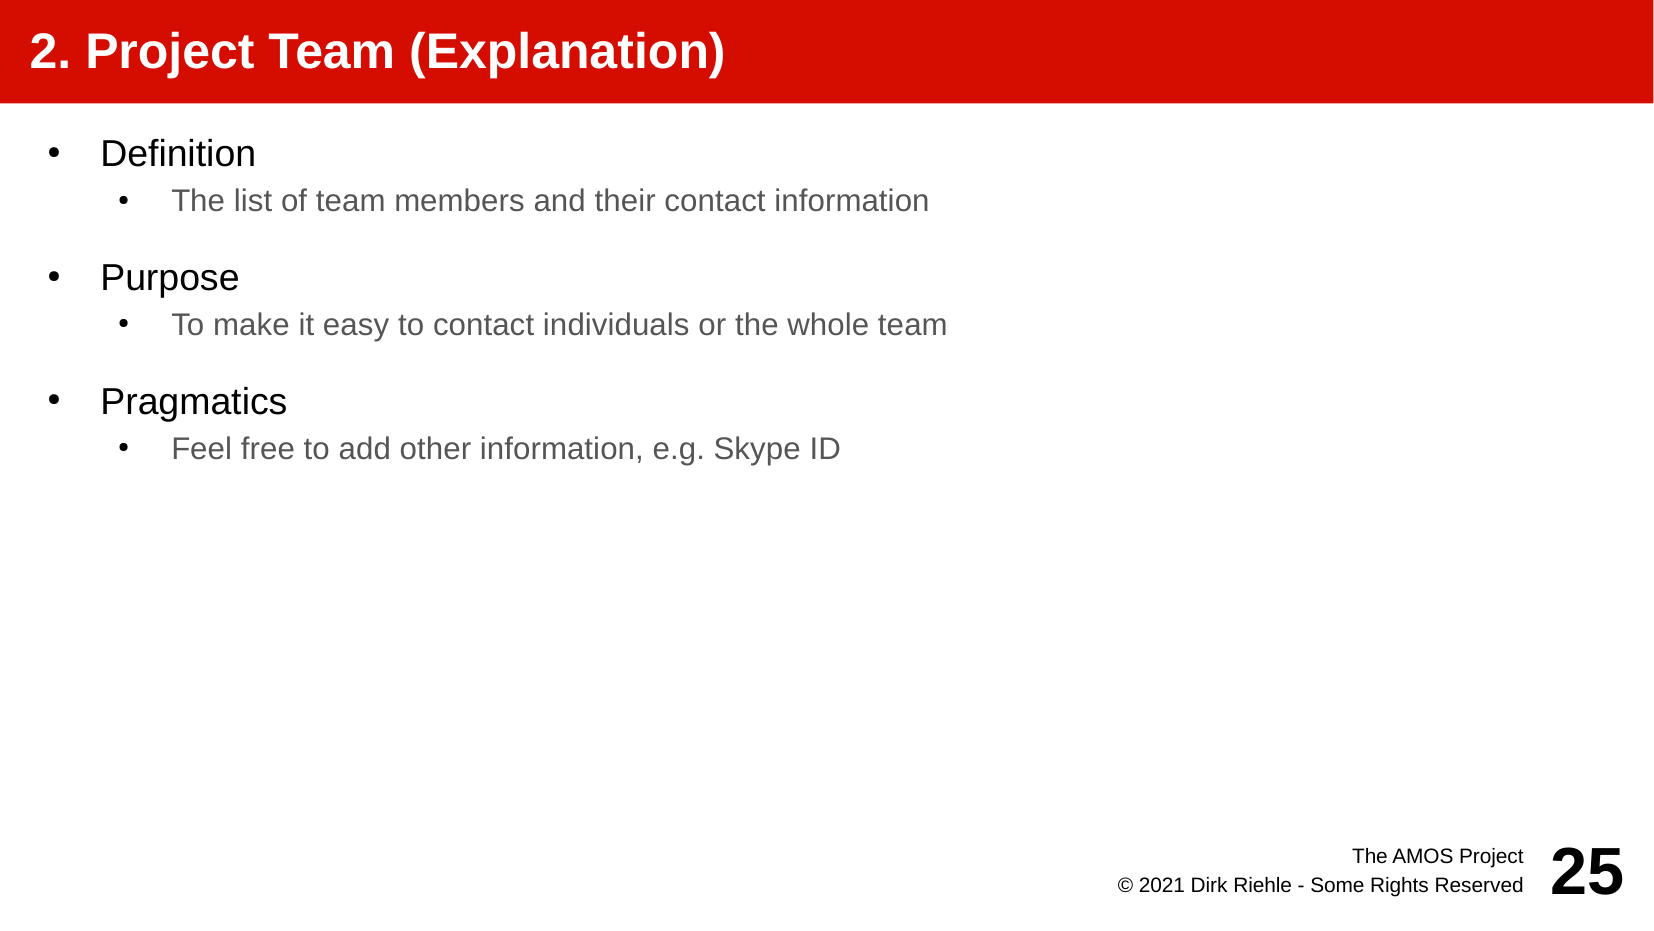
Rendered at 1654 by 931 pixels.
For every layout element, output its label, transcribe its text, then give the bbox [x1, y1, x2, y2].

list Definition The list of team members and their contact information Purpose To make it easy to contact individuals or the whole team Pragmatics Feel free to add other information, e.g. Skype ID [29, 132, 1625, 813]
title 2. Project Team (Explanation) [0, 0, 1654, 104]
